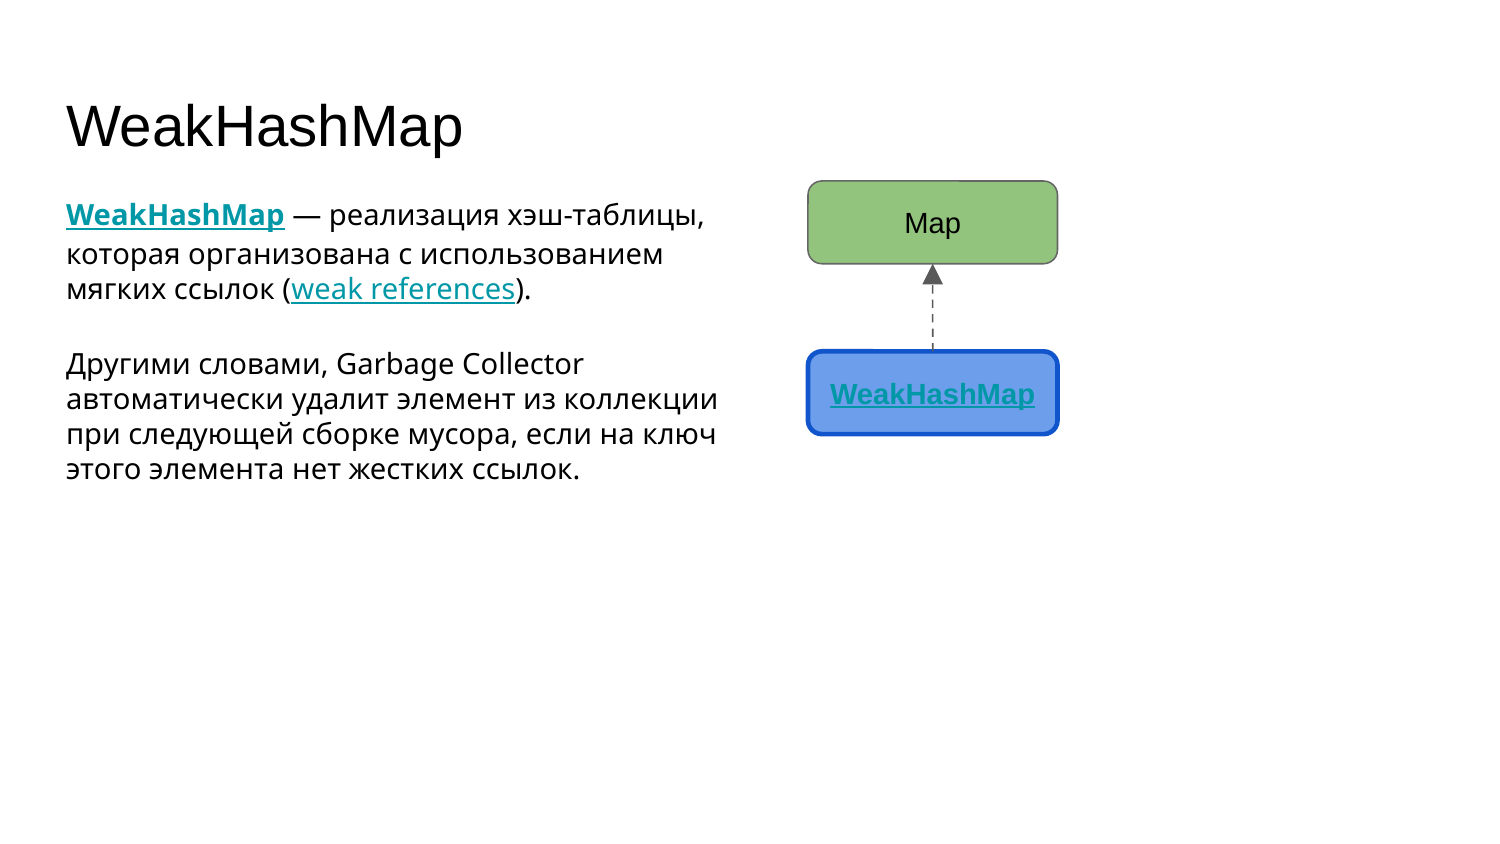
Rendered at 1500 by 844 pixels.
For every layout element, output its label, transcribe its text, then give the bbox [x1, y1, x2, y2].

text_box Map [807, 180, 1058, 264]
title WeakHashMap [51, 72, 1449, 167]
text_box WeakHashMap [807, 351, 1058, 435]
text_box WeakHashMap — реализация хэш-таблицы, которая организована с использованием мягких ссылок (weak references). Другими словами, Garbage Collector автоматически удалит элемент из коллекции при следующей сборке мусора, если на ключ этого элемента нет жестких ссылок. [51, 181, 779, 821]
